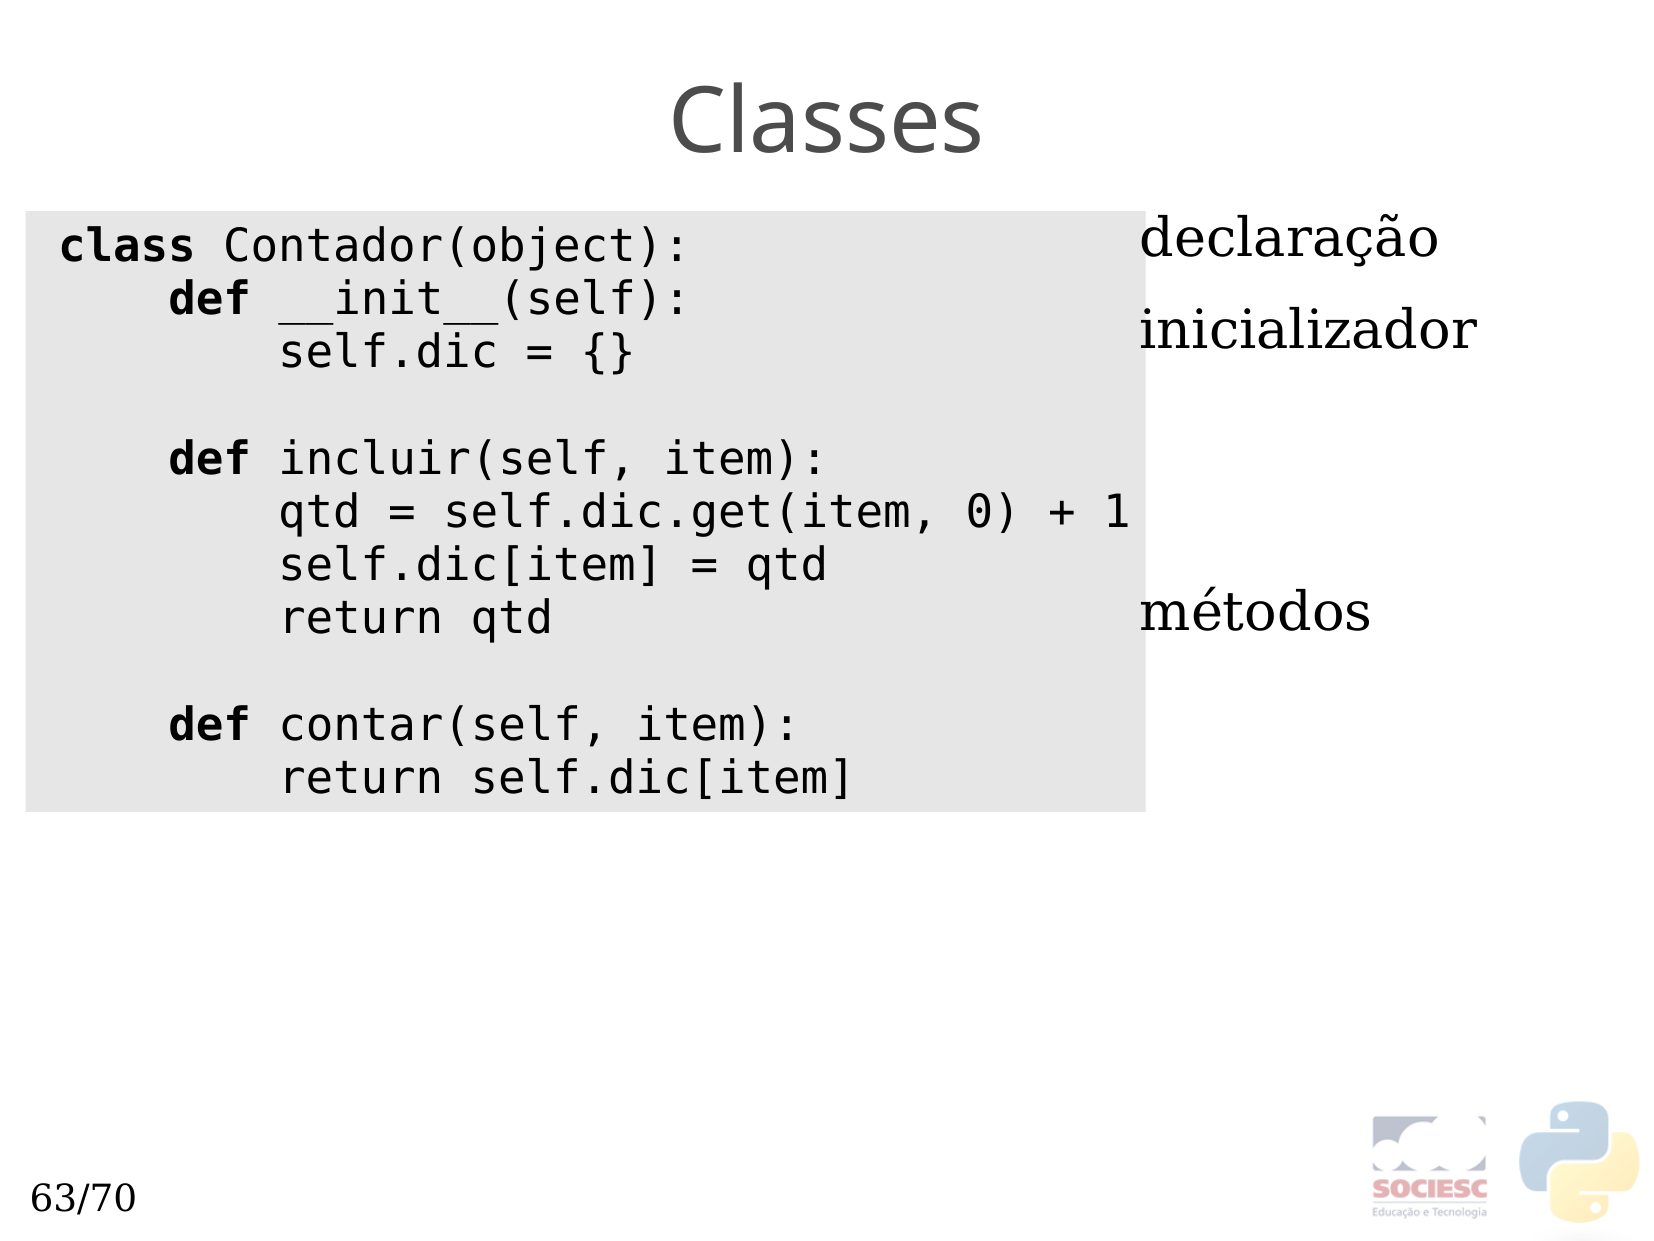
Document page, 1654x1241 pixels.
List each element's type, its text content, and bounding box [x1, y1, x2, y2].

picture [1340, 1084, 1654, 1241]
list declaração inicializador métodos [1122, 206, 1630, 863]
title Classes [82, 13, 1571, 211]
text_box class Contador(object): def __init__(self): self.dic = {} def incluir(self, item): qtd = self.dic.get(item, 0) + 1 self.dic[item] = qtd return qtd def contar(self, item): return self.dic[item] [25, 211, 1122, 812]
